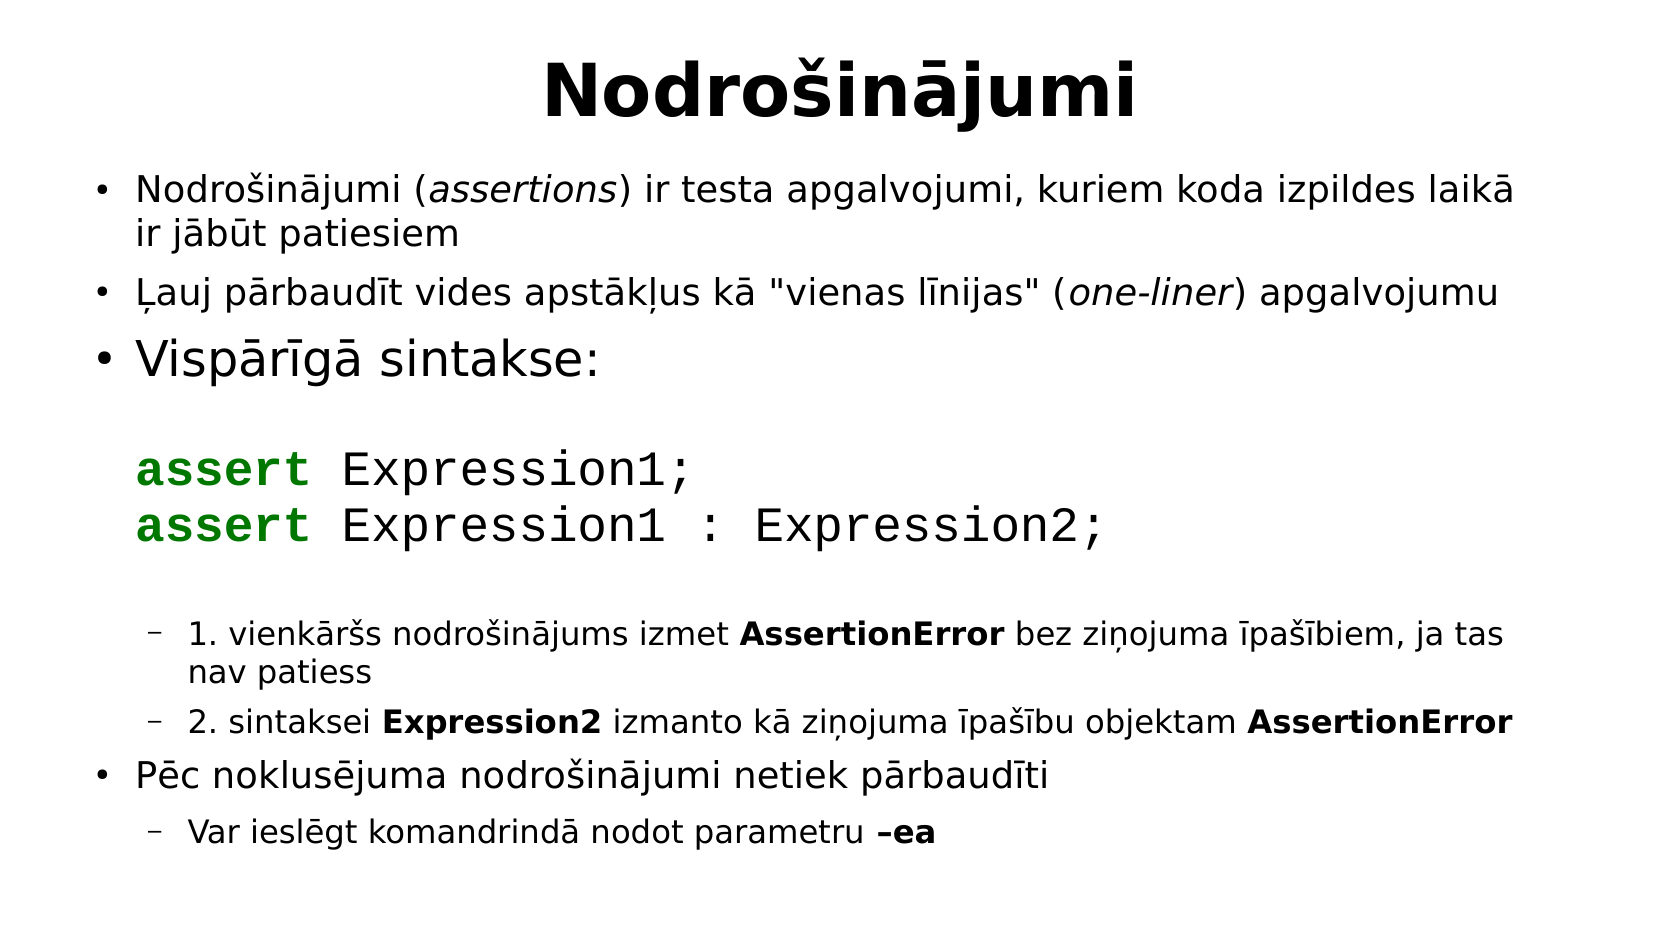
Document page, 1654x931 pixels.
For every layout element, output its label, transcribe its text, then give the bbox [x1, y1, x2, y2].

title Nodrošinājumi [82, 37, 1571, 147]
list Nodrošinājumi (assertions) ir testa apgalvojumi, kuriem koda izpildes laikā ir jābūt patiesiem Ļauj pārbaudīt vides apstākļus kā "vienas līnijas" (one-liner) apgalvojumu Vispārīgā sintakse: assert Expression1; assert Expression1 : Expression2; 1. vienkāršs nodrošinājums izmet AssertionError bez ziņojuma īpašībiem, ja tas nav patiess 2. sintaksei Expression2 izmanto kā ziņojuma īpašību objektam AssertionError Pēc noklusējuma nodrošinājumi netiek pārbaudīti Var ieslēgt komandrindā nodot parametru –ea [82, 168, 1538, 889]
